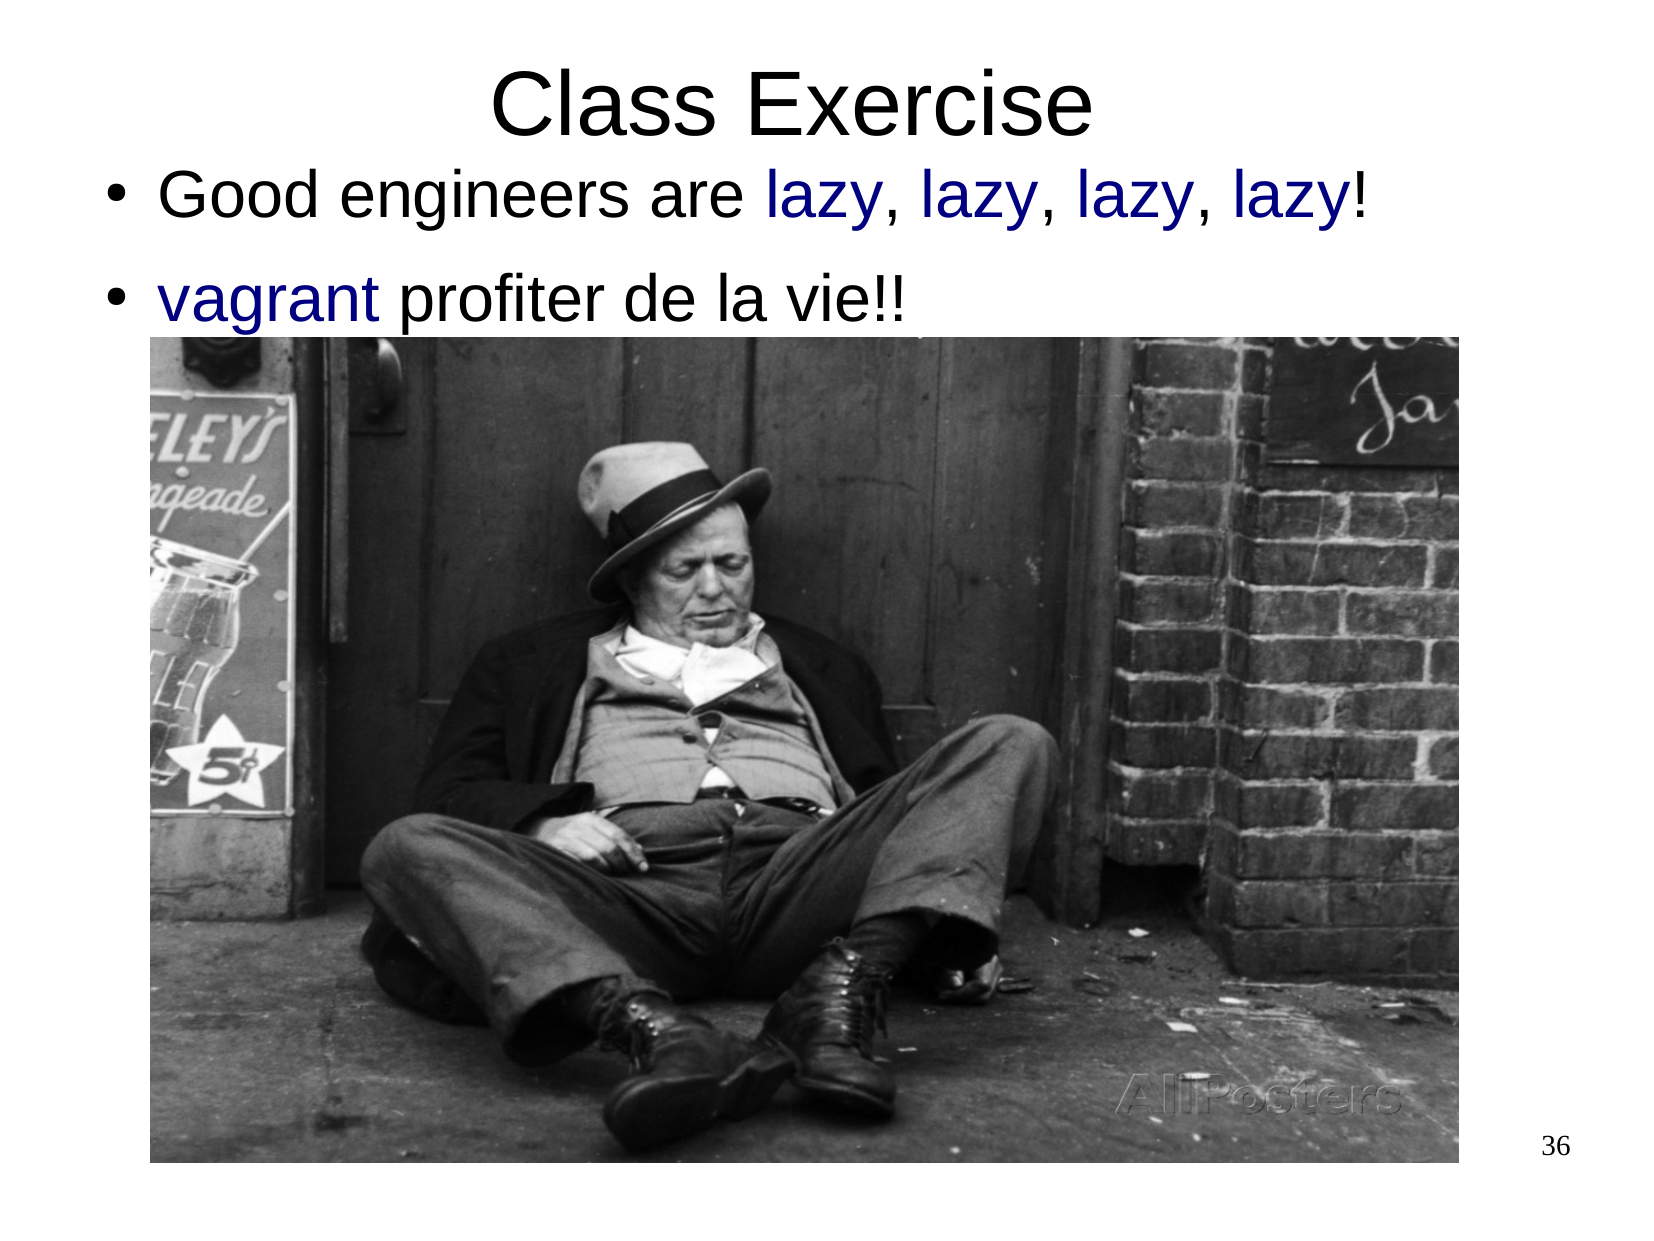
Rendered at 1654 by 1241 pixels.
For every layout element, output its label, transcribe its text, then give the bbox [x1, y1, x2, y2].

picture [150, 337, 1459, 1163]
title Class Exercise [49, 0, 1538, 208]
list Good engineers are lazy, lazy, lazy, lazy! vagrant profiter de la vie!! [86, 156, 1576, 976]
